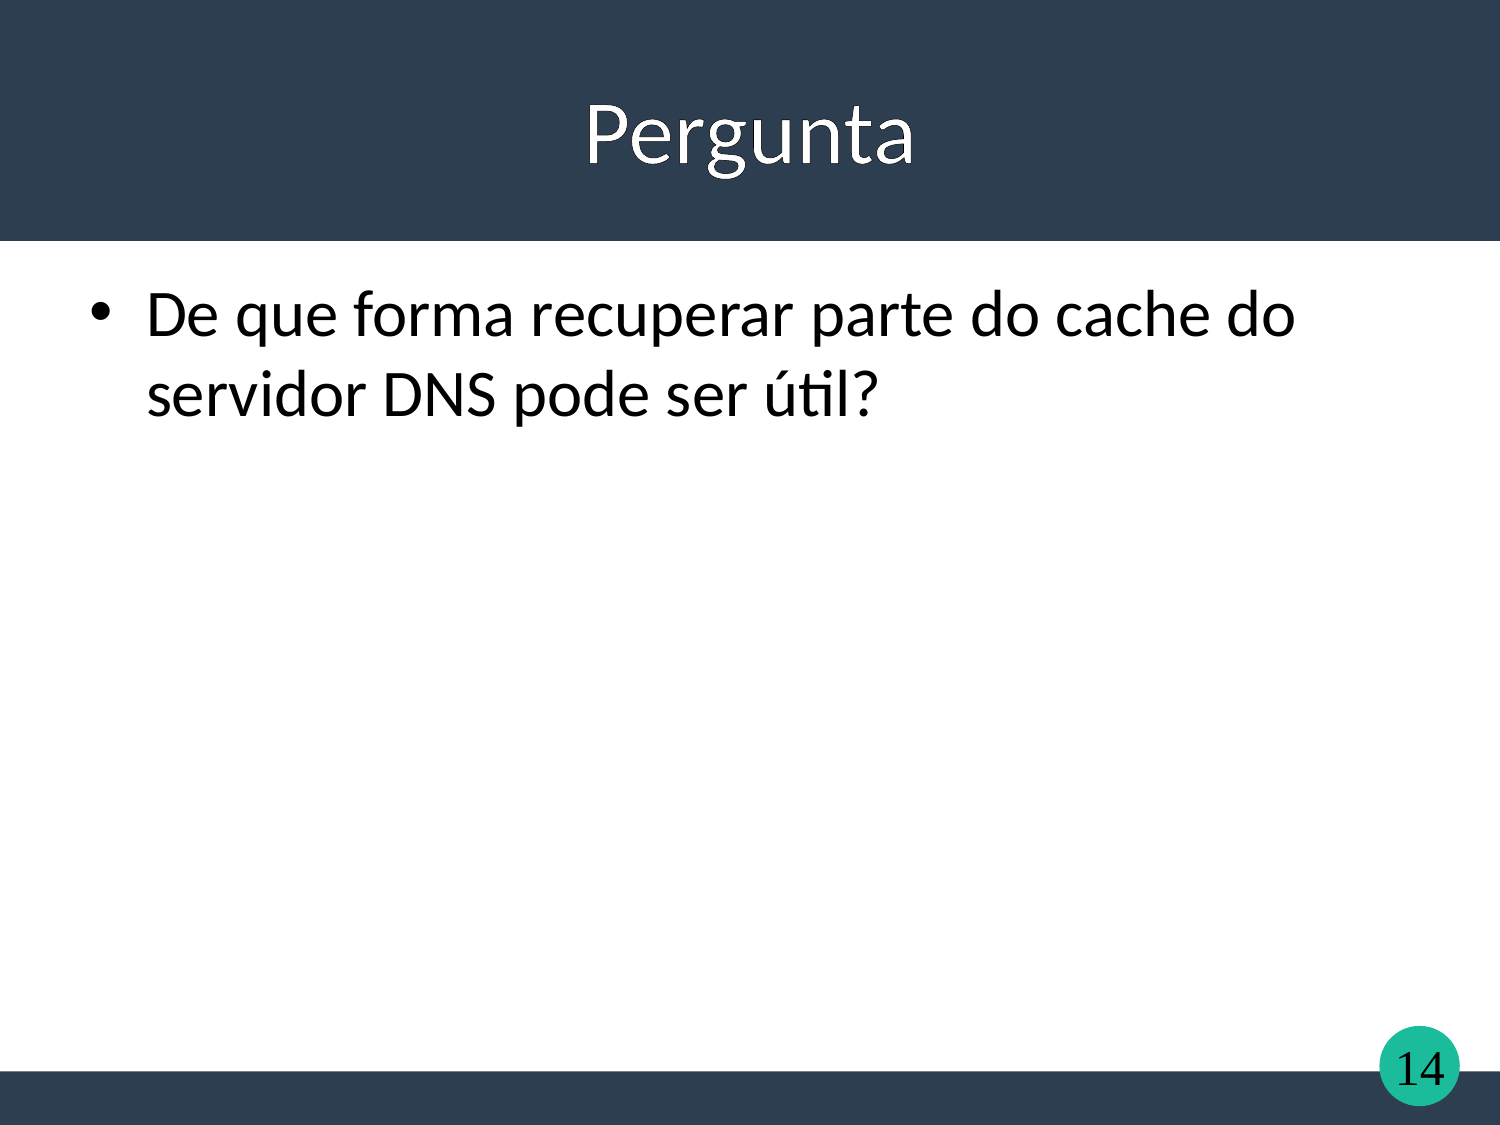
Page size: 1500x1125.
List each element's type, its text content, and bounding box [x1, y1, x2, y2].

text_box Pergunta [75, 33, 1425, 221]
text_box De que forma recuperar parte do cache do servidor DNS pode ser útil? [75, 262, 1425, 1005]
text_box <número> [1380, 1027, 1500, 1103]
